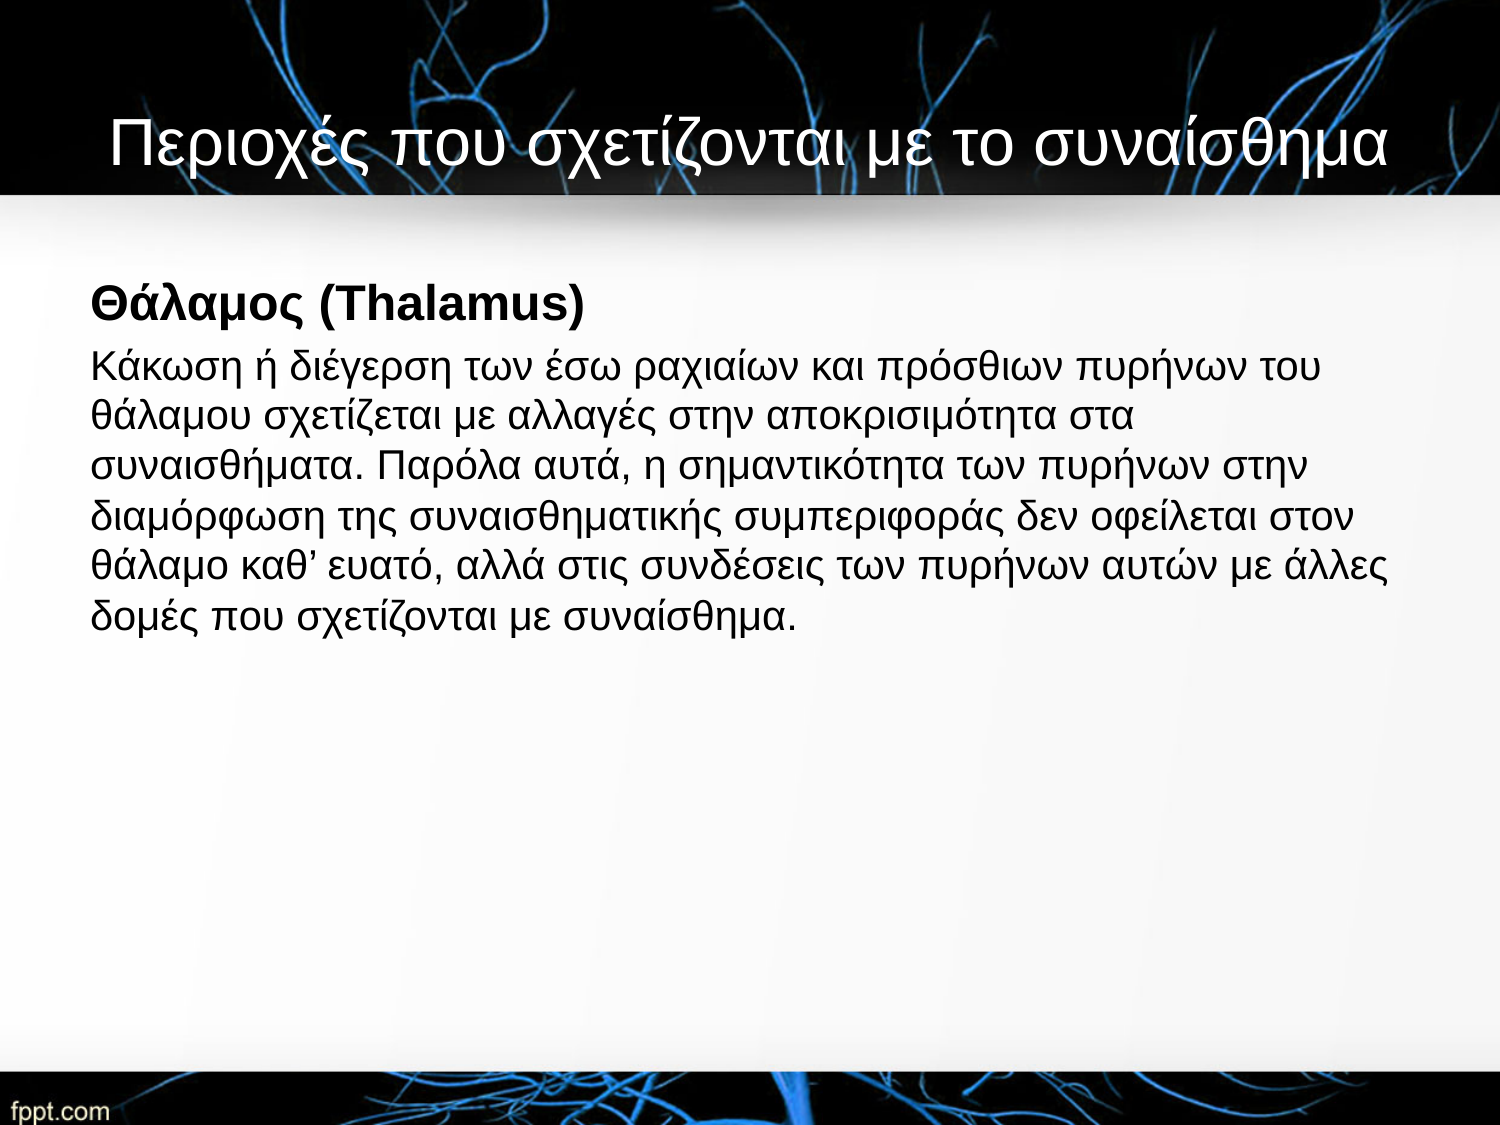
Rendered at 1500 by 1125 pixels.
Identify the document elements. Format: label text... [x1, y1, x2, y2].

title Περιοχές που σχετίζονται με το συναίσθημα [75, 45, 1425, 233]
picture [0, 0, 1500, 1125]
list Θάλαμος (Τhalamus) Κάκωση ή διέγερση των έσω ραχιαίων και πρόσθιων πυρήνων του θάλαμου σχετίζεται με αλλαγές στην αποκρισιμότητα στα συναισθήματα. Παρόλα αυτά, η σημαντικότητα των πυρήνων στην διαμόρφωση της συναισθηματικής συμπεριφοράς δεν οφείλεται στον θάλαμο καθ’ ευατό, αλλά στις συνδέσεις των πυρήνων αυτών με άλλες δομές που σχετίζονται με συναίσθημα. [75, 262, 1425, 1005]
